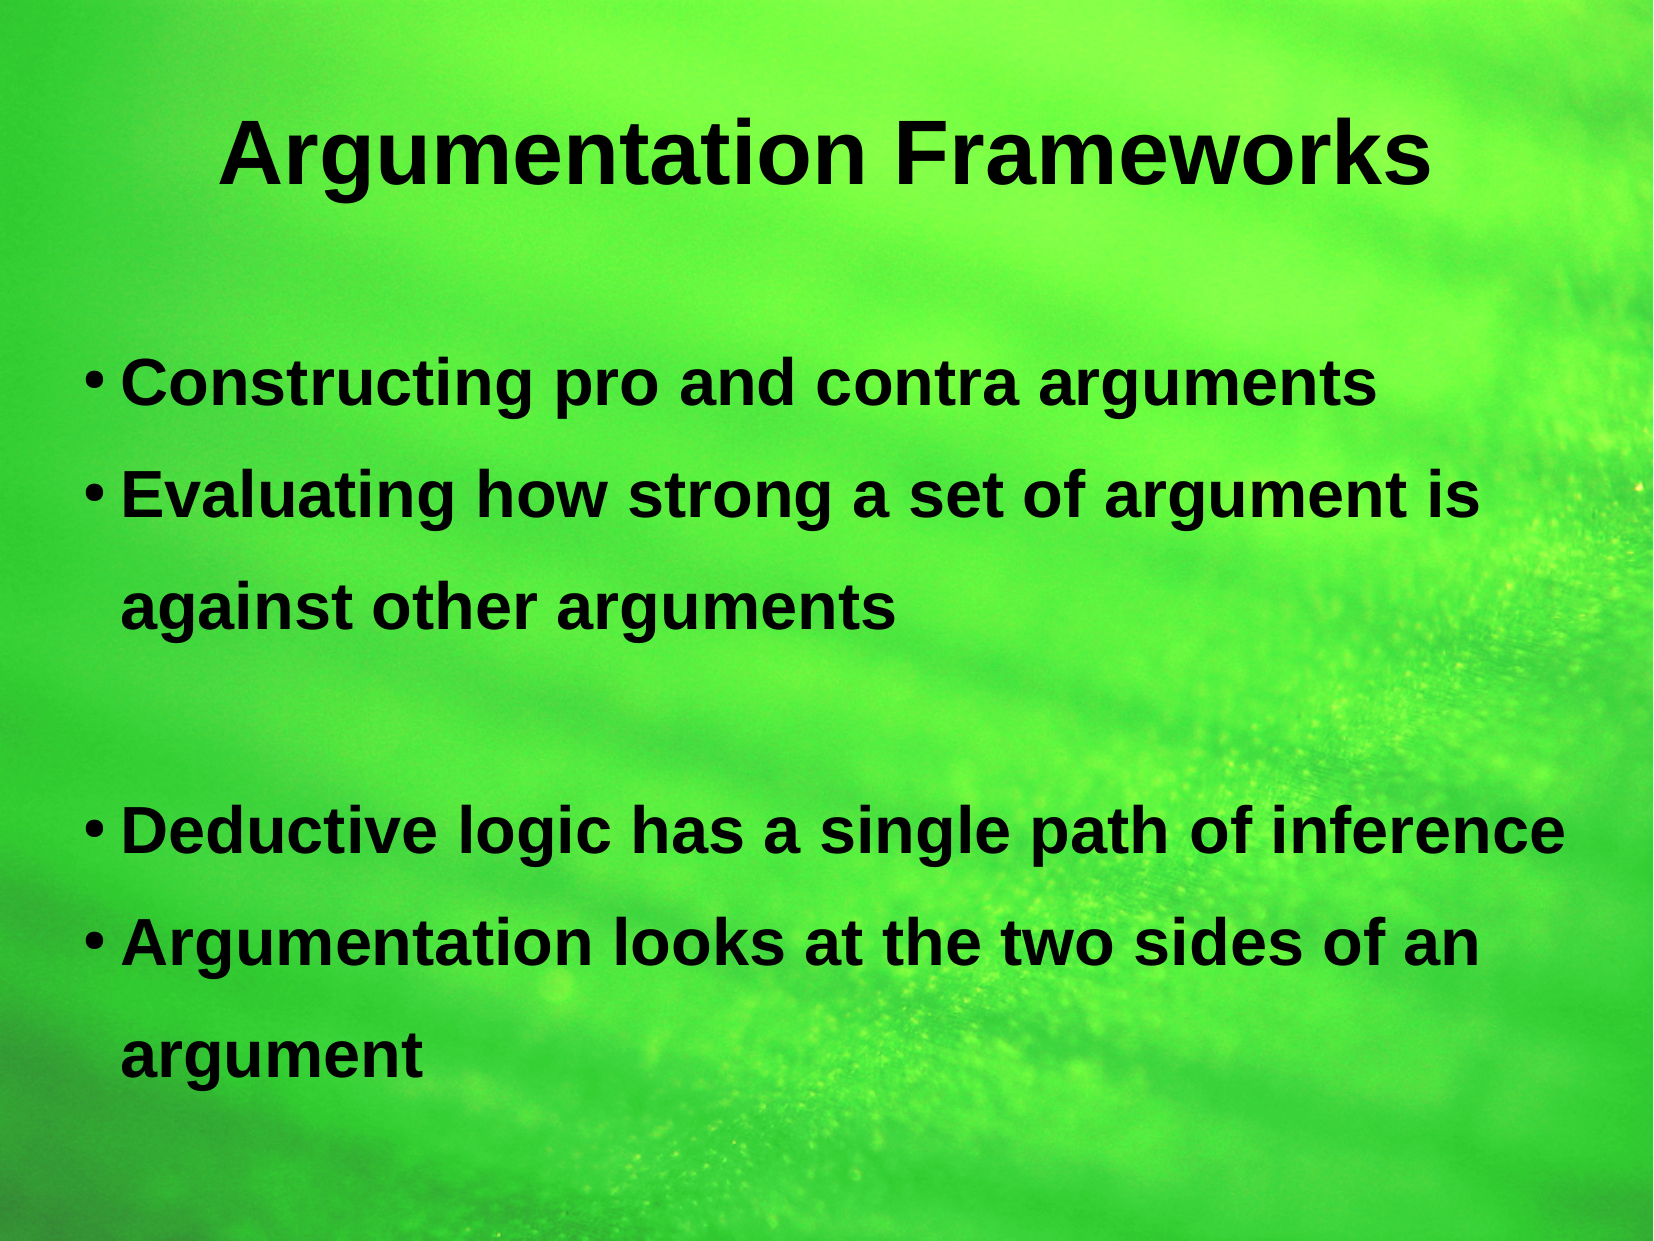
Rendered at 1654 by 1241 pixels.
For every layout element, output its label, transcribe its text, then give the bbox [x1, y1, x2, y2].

title Argumentation Frameworks [82, 49, 1571, 257]
subtitle Constructing pro and contra arguments Evaluating how strong a set of argument is against other arguments Deductive logic has a single path of inference Argumentation looks at the two sides of an argument [82, 290, 1651, 1109]
picture [0, 0, 1654, 1241]
